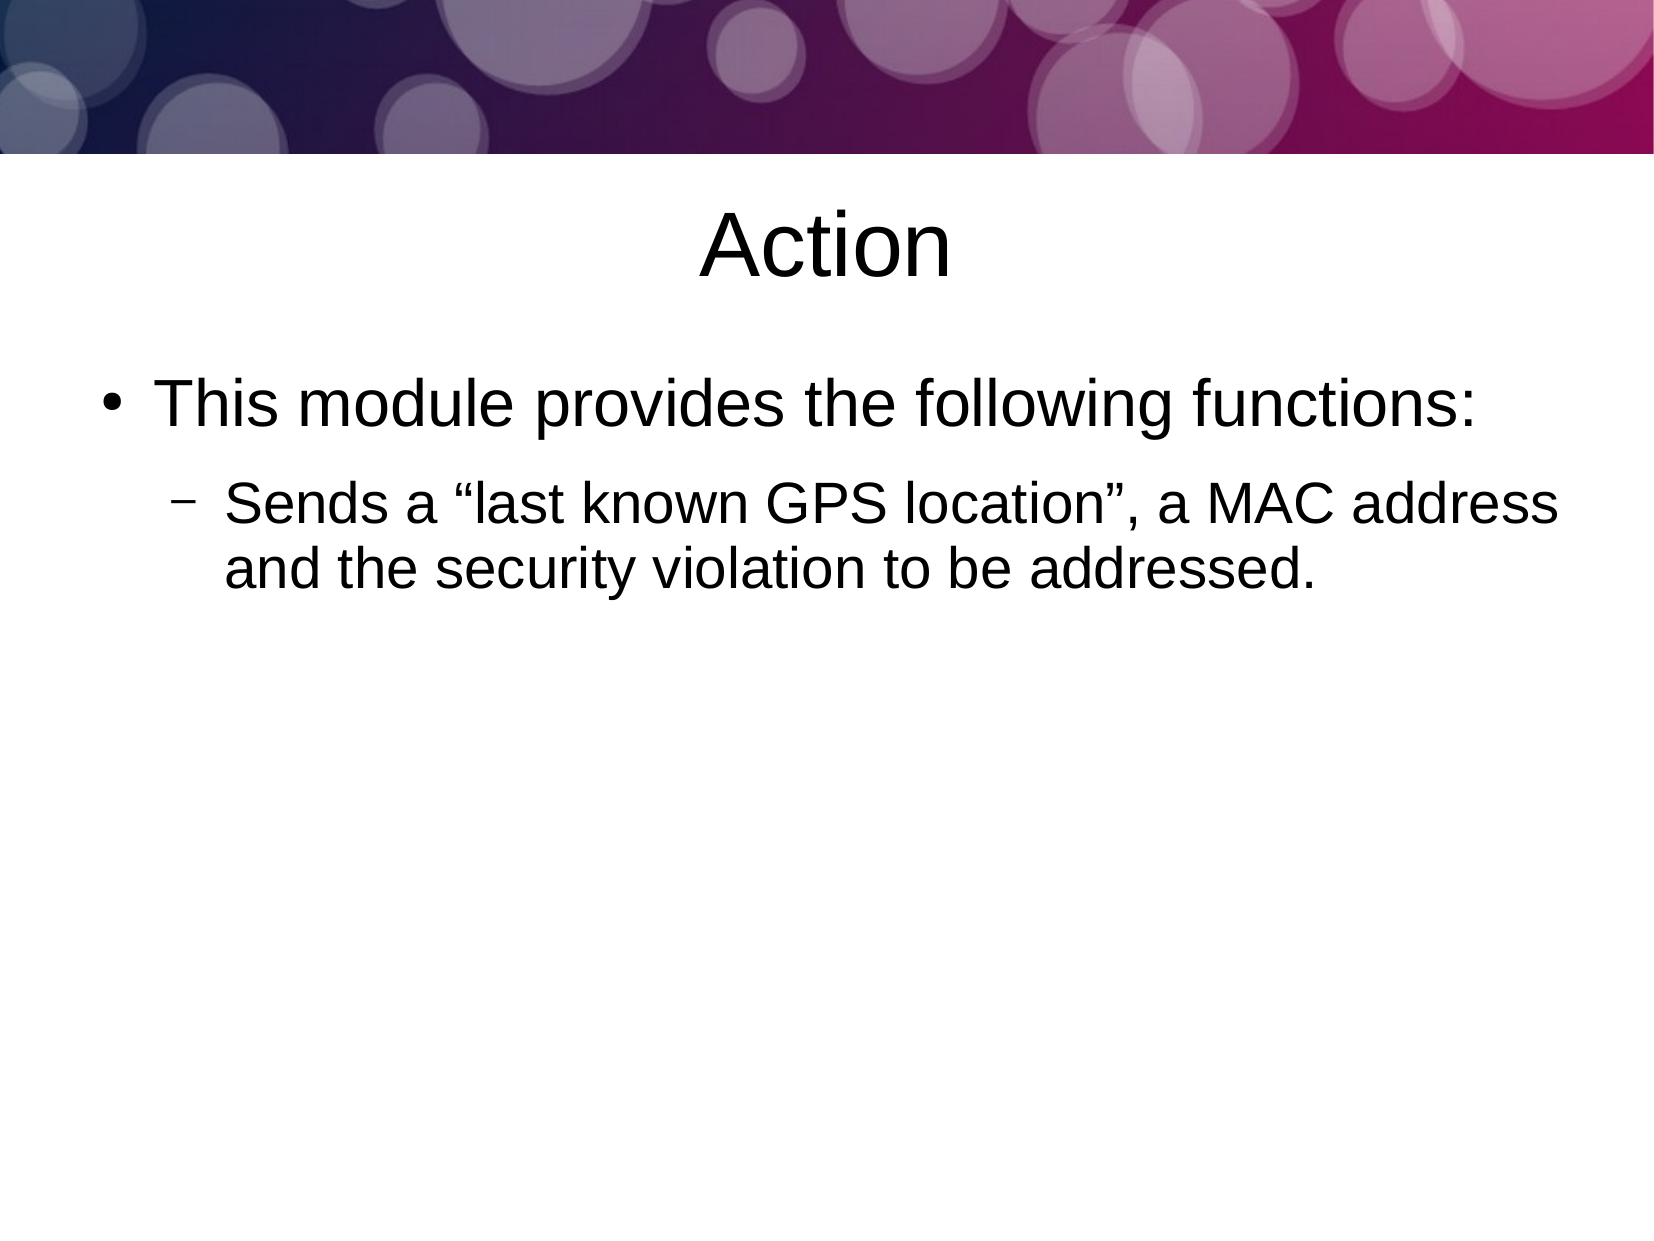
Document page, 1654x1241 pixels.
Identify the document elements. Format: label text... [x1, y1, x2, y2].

title Action [82, 159, 1571, 331]
list This module provides the following functions: Sends a “last known GPS location”, a MAC address and the security violation to be addressed. [82, 366, 1571, 1087]
picture [0, 0, 1654, 154]
